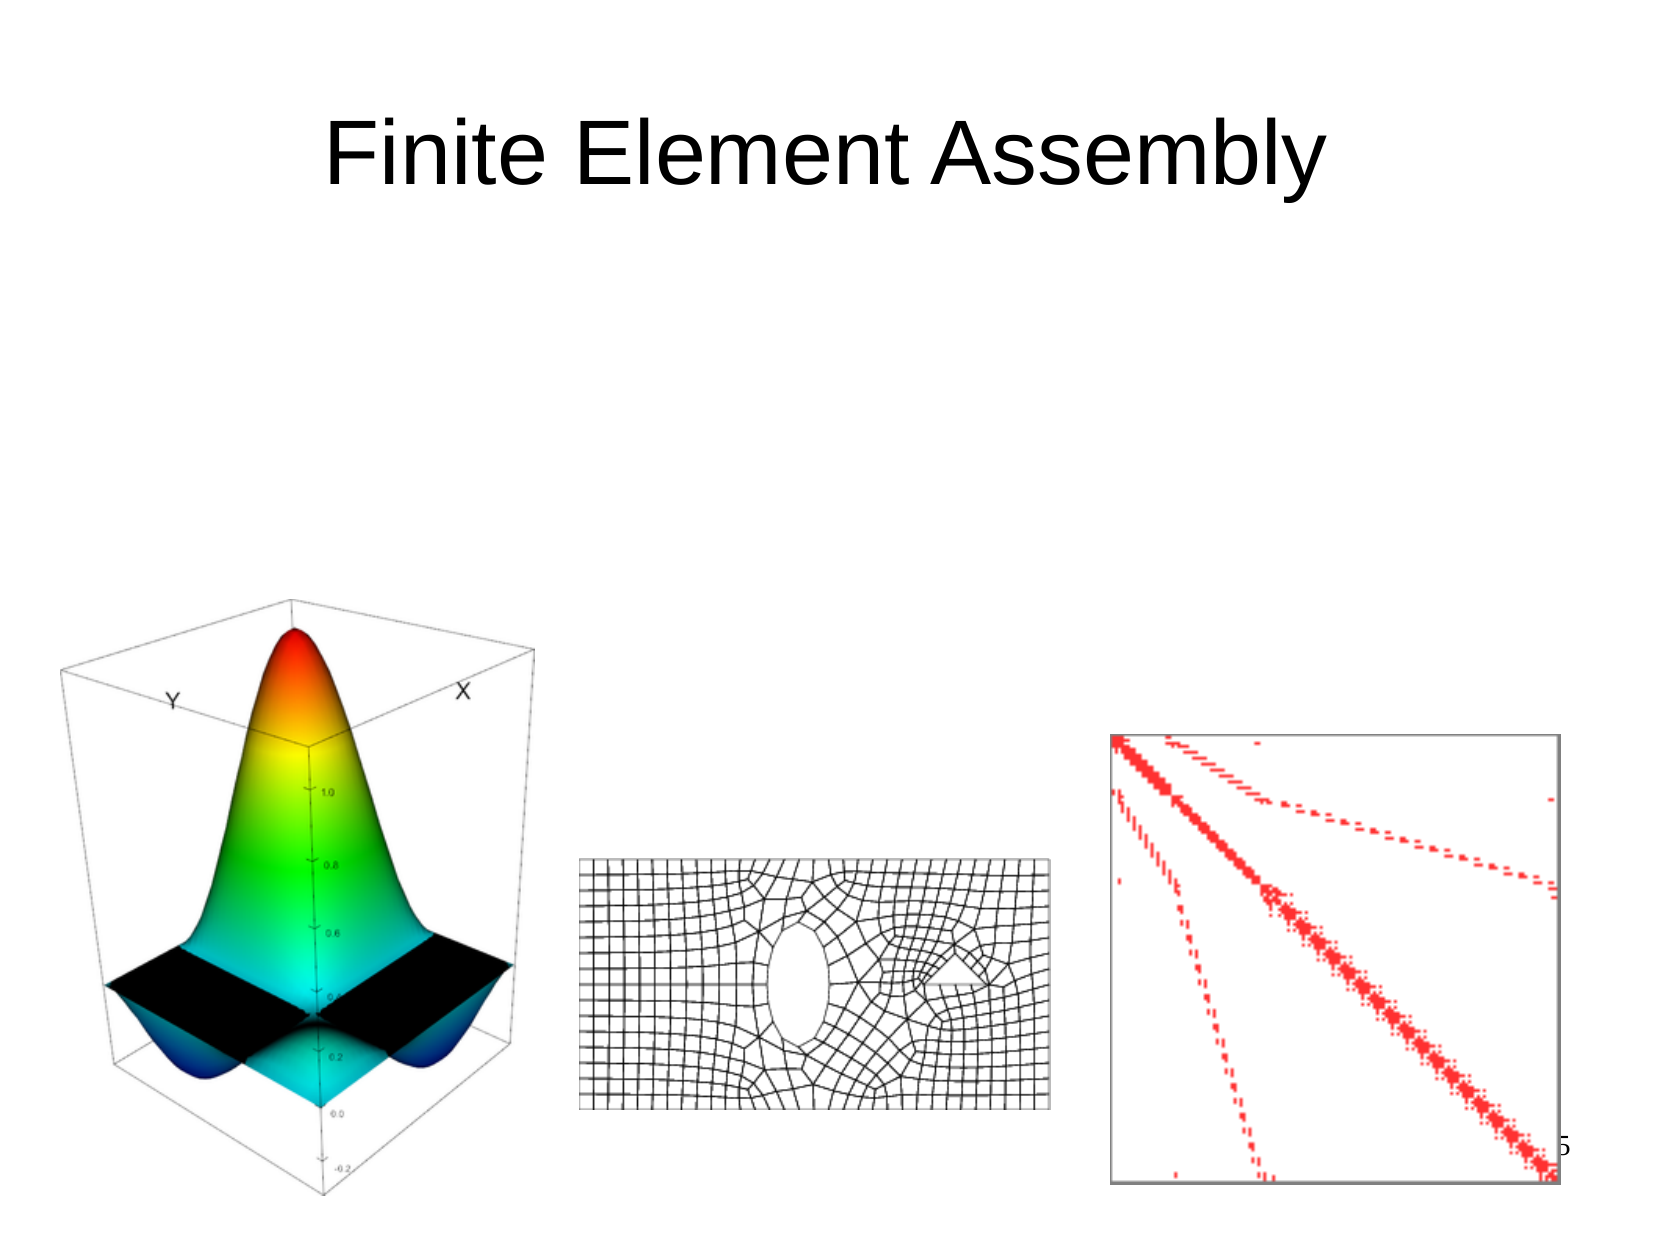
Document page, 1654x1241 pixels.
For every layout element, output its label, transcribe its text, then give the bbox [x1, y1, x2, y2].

picture [579, 858, 1051, 1111]
picture [60, 599, 535, 1196]
title Finite Element Assembly [82, 49, 1571, 257]
picture [1110, 734, 1561, 1186]
